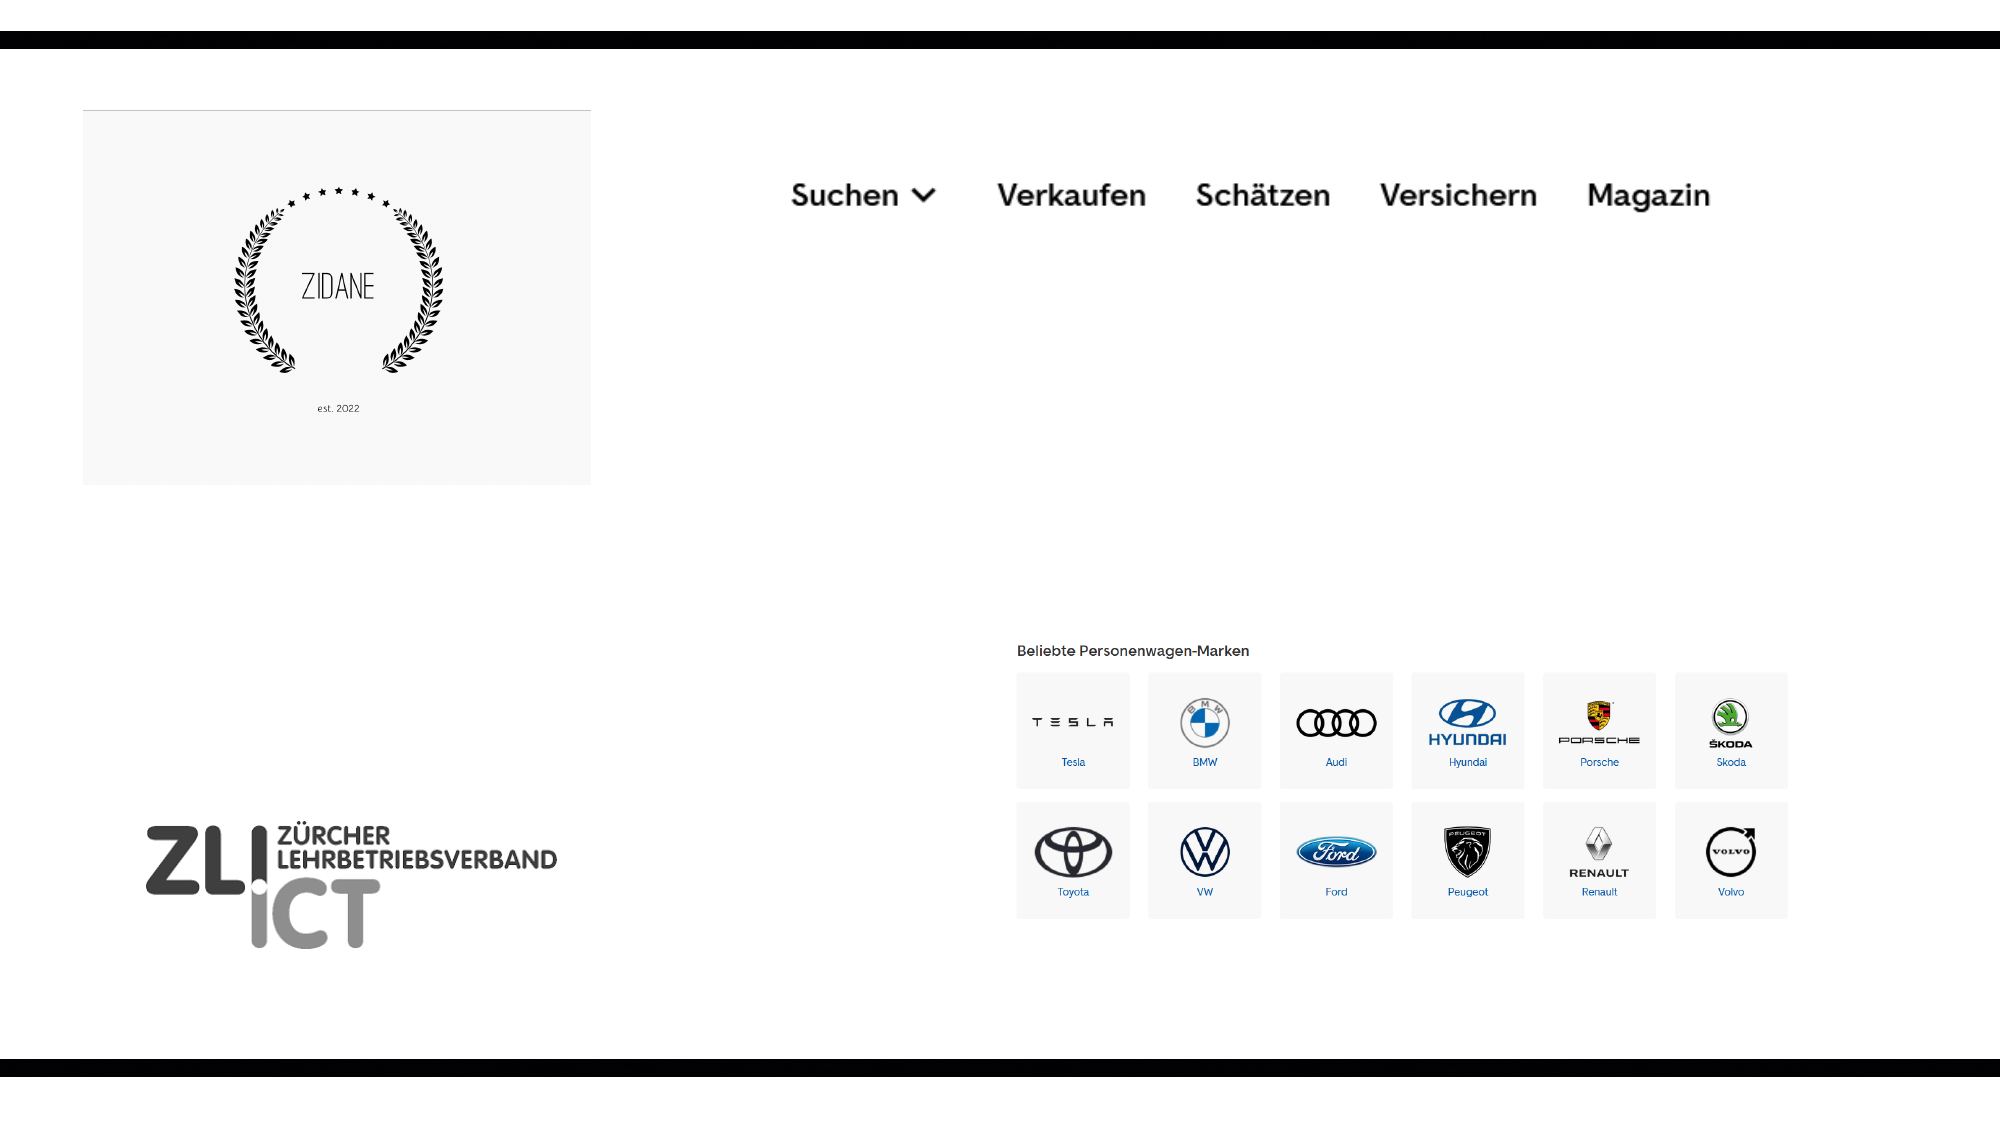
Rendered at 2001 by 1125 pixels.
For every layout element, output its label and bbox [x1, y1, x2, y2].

picture [83, 88, 591, 485]
picture [999, 637, 1811, 936]
picture [0, 31, 2000, 49]
picture [761, 144, 1748, 241]
picture [0, 1059, 2000, 1077]
picture [146, 821, 557, 949]
